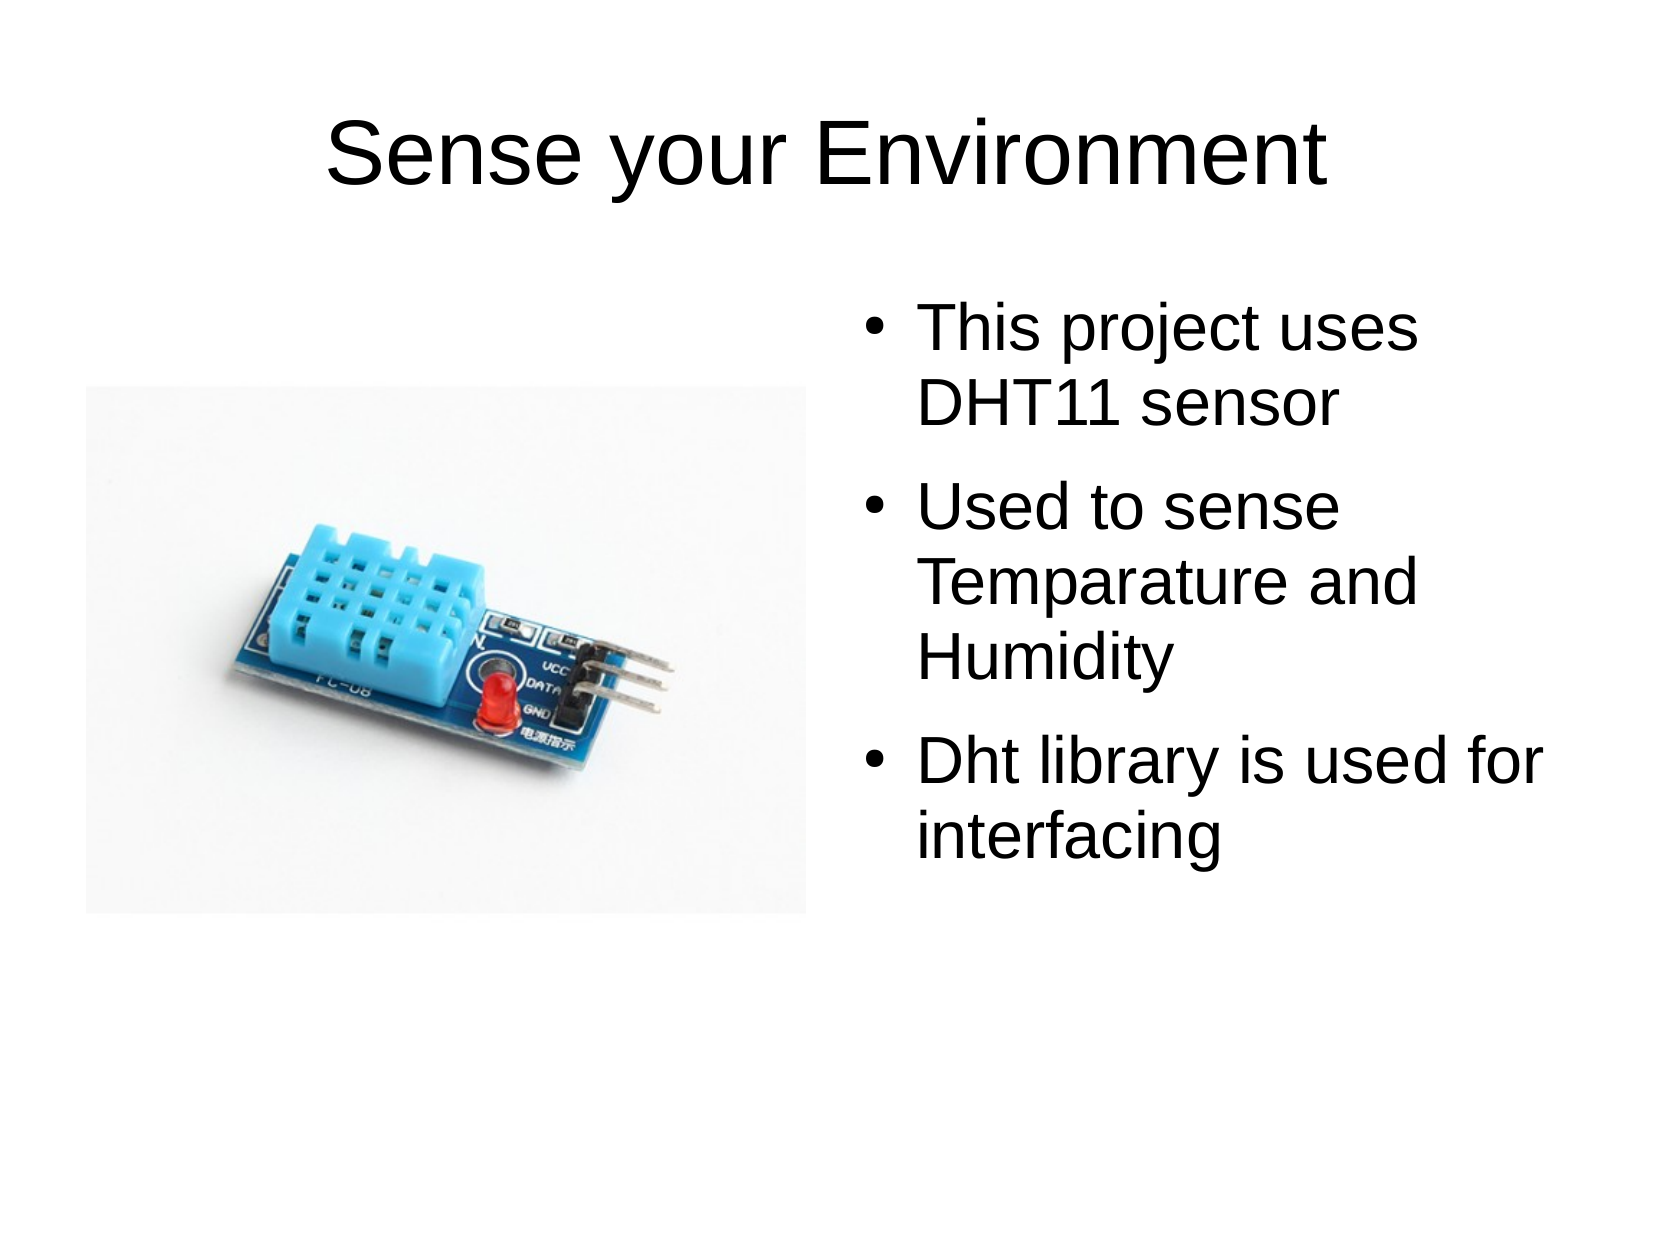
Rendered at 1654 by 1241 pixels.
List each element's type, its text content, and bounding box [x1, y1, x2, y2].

title Sense your Environment [82, 49, 1571, 257]
list This project uses DHT11 sensor Used to sense Temparature and Humidity Dht library is used for interfacing [845, 290, 1572, 1010]
picture [86, 290, 806, 1010]
